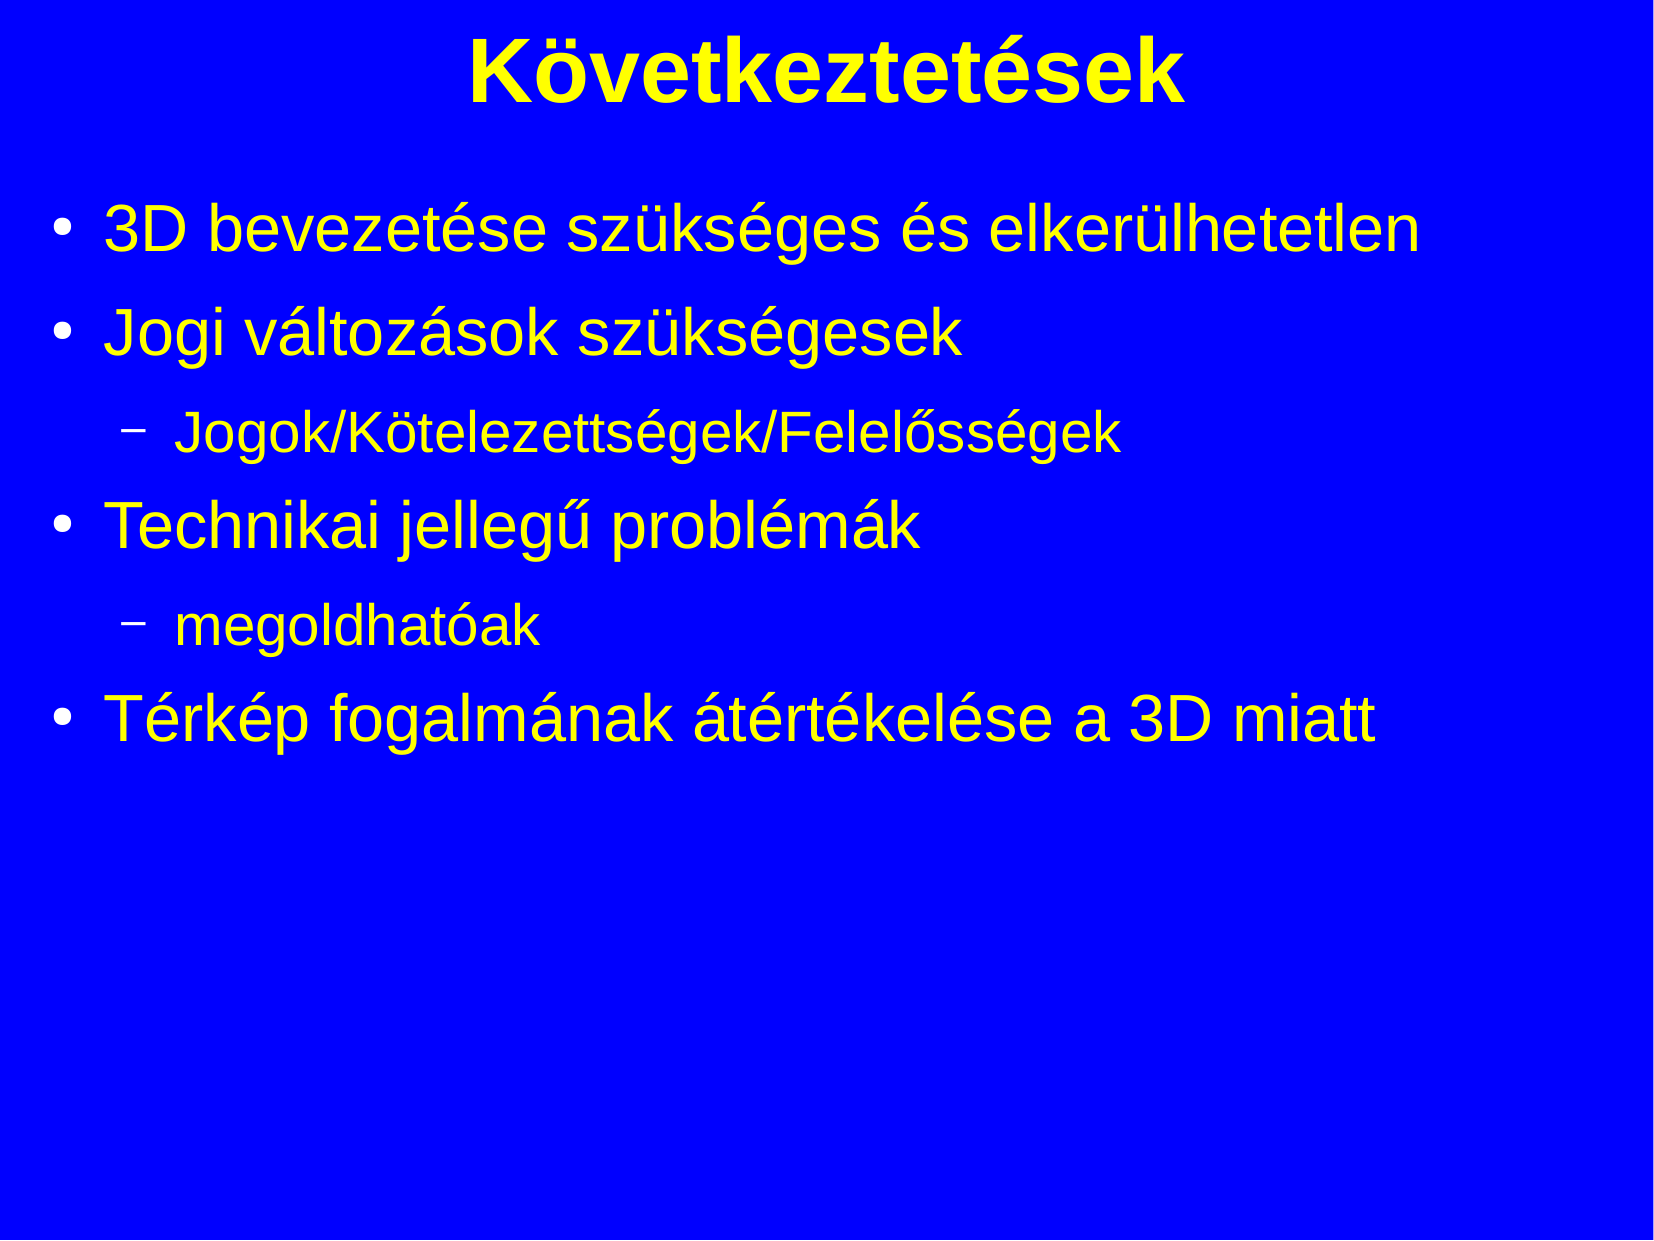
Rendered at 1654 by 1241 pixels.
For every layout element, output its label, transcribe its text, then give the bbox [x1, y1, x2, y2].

list 3D bevezetése szükséges és elkerülhetetlen Jogi változások szükségesek Jogok/Kötelezettségek/Felelősségek Technikai jellegű problémák megoldhatóak Térkép fogalmának átértékelése a 3D miatt [32, 190, 1595, 1042]
title Következtetések [82, 0, 1571, 142]
